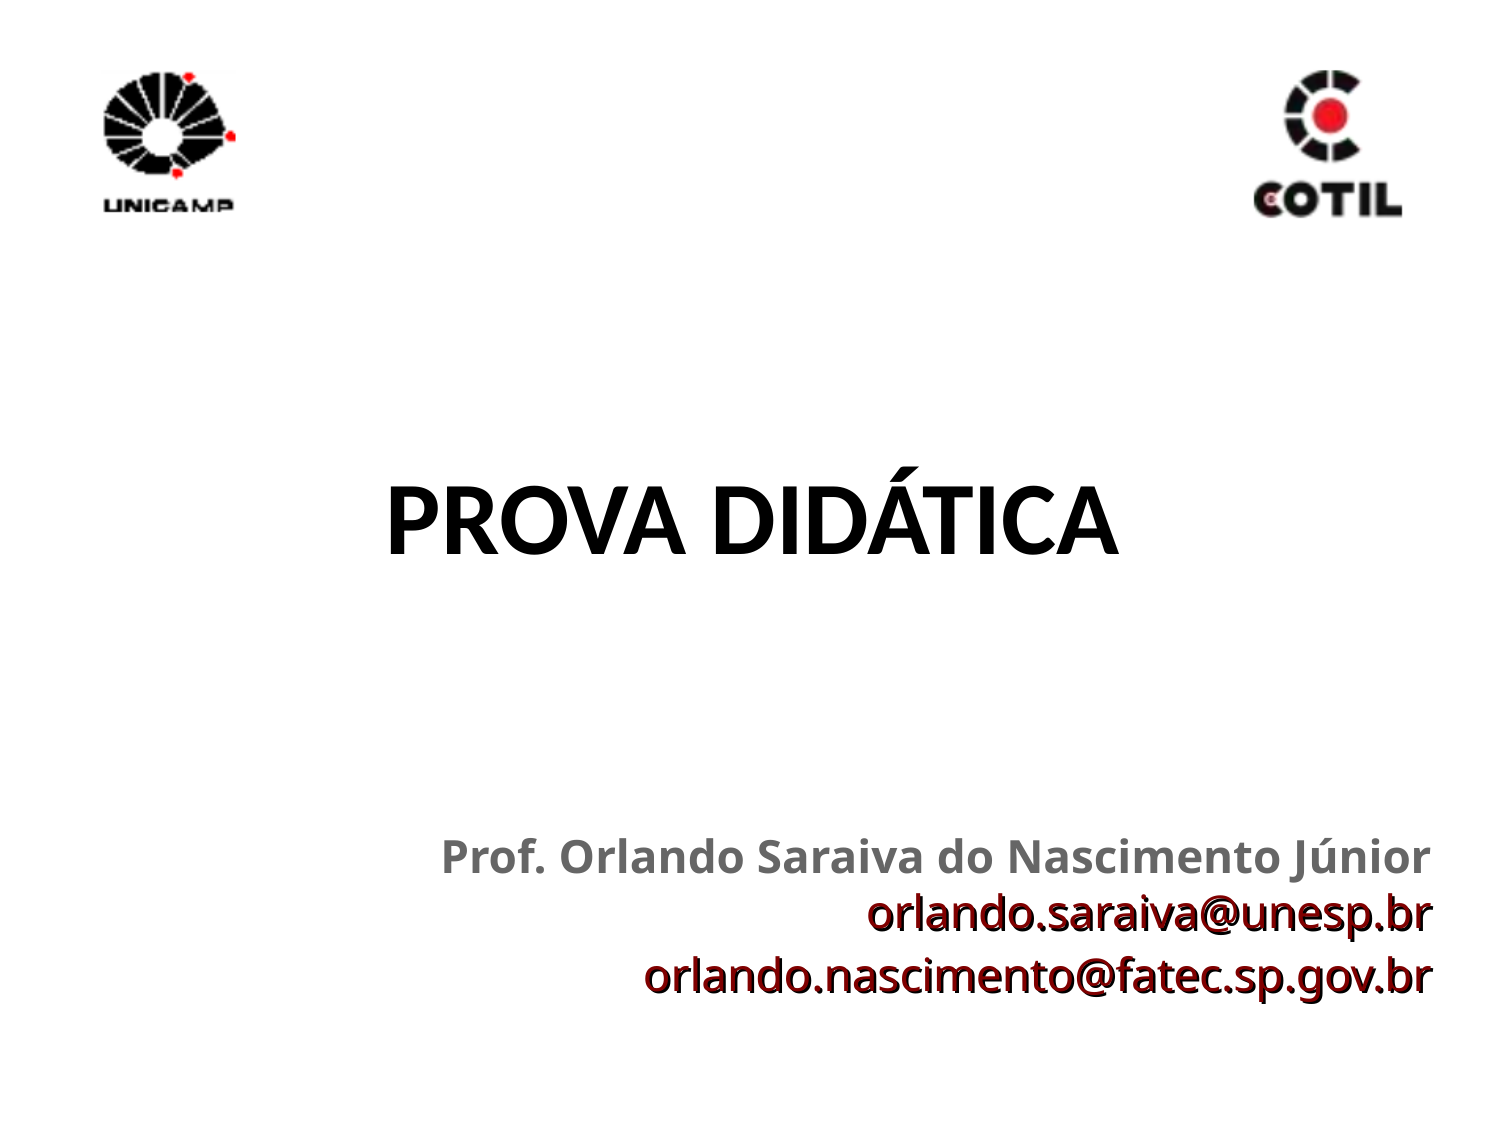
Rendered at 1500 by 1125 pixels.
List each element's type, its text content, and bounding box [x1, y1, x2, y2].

picture [88, 58, 272, 228]
text_box Prof. Orlando Saraiva do Nascimento Júnior orlando.saraiva@unesp.br orlando.nascimento@fatec.sp.gov.br [0, 820, 1447, 1008]
text_box PROVA DIDÁTICA [88, 442, 1418, 583]
picture [1226, 47, 1418, 237]
